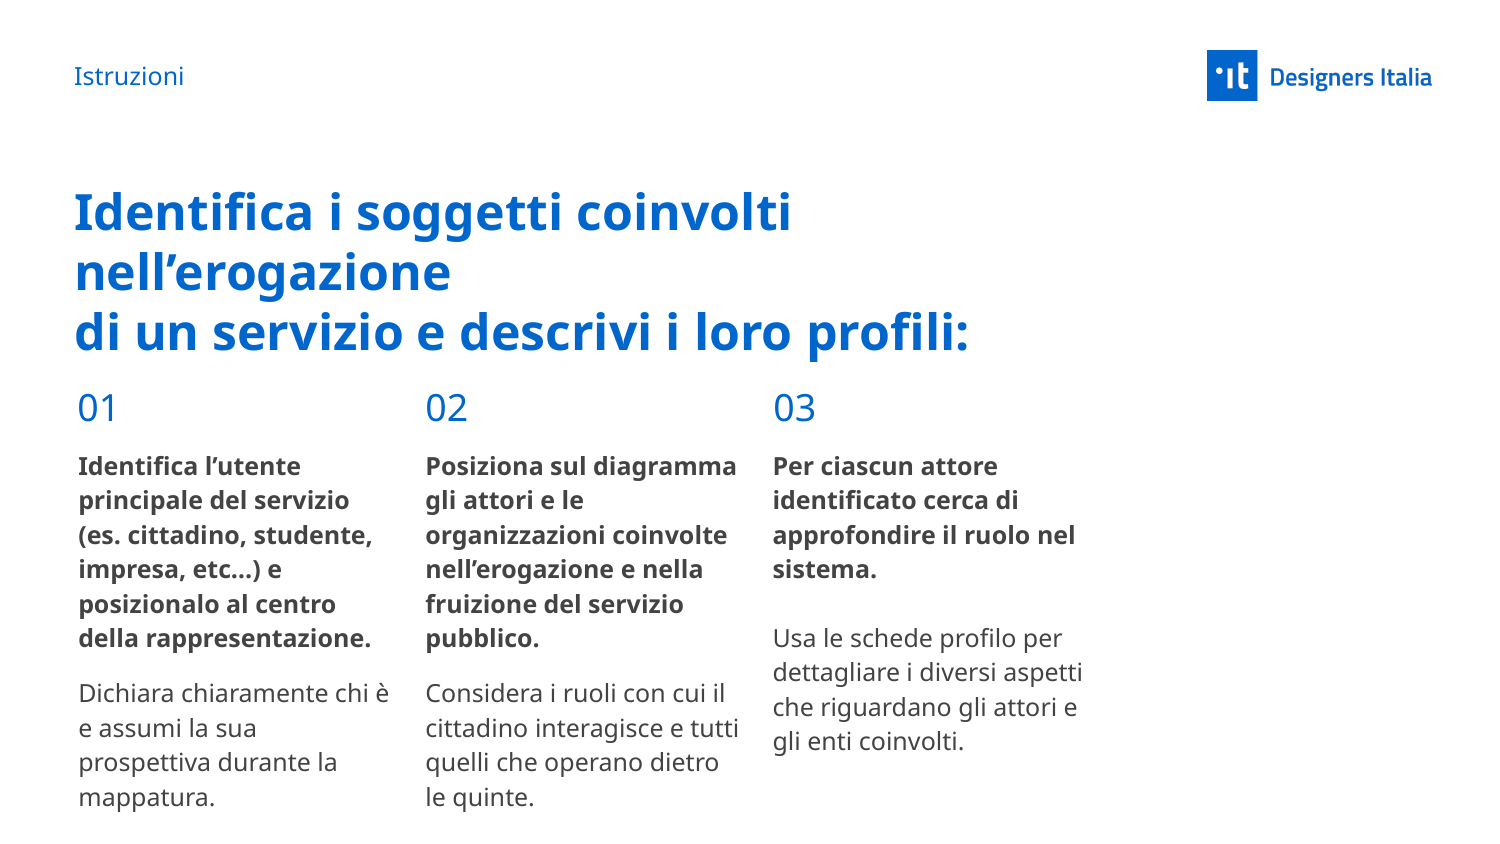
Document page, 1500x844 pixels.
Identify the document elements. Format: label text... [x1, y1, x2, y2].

text_box Identifica i soggetti coinvolti nell’erogazione di un servizio e descrivi i loro profili: [59, 165, 1149, 266]
text_box 03 [758, 383, 842, 430]
text_box Istruzioni [59, 52, 696, 99]
text_box 01 [62, 383, 146, 430]
text_box Posiziona sul diagramma gli attori e le organizzazioni coinvolte nell’erogazione e nella fruizione del servizio pubblico. Considera i ruoli con cui il cittadino interagisce e tutti quelli che operano dietro le quinte. [410, 430, 756, 617]
text_box 02 [410, 383, 494, 430]
text_box Identifica l’utente principale del servizio (es. cittadino, studente, impresa, etc…) e posizionalo al centro della rappresentazione. Dichiara chiaramente chi è e assumi la sua prospettiva durante la mappatura. [63, 430, 409, 617]
picture [1207, 50, 1445, 101]
text_box Per ciascun attore identificato cerca di approfondire il ruolo nel sistema. Usa le schede profilo per dettagliare i diversi aspetti che riguardano gli attori e gli enti coinvolti. [757, 430, 1103, 617]
